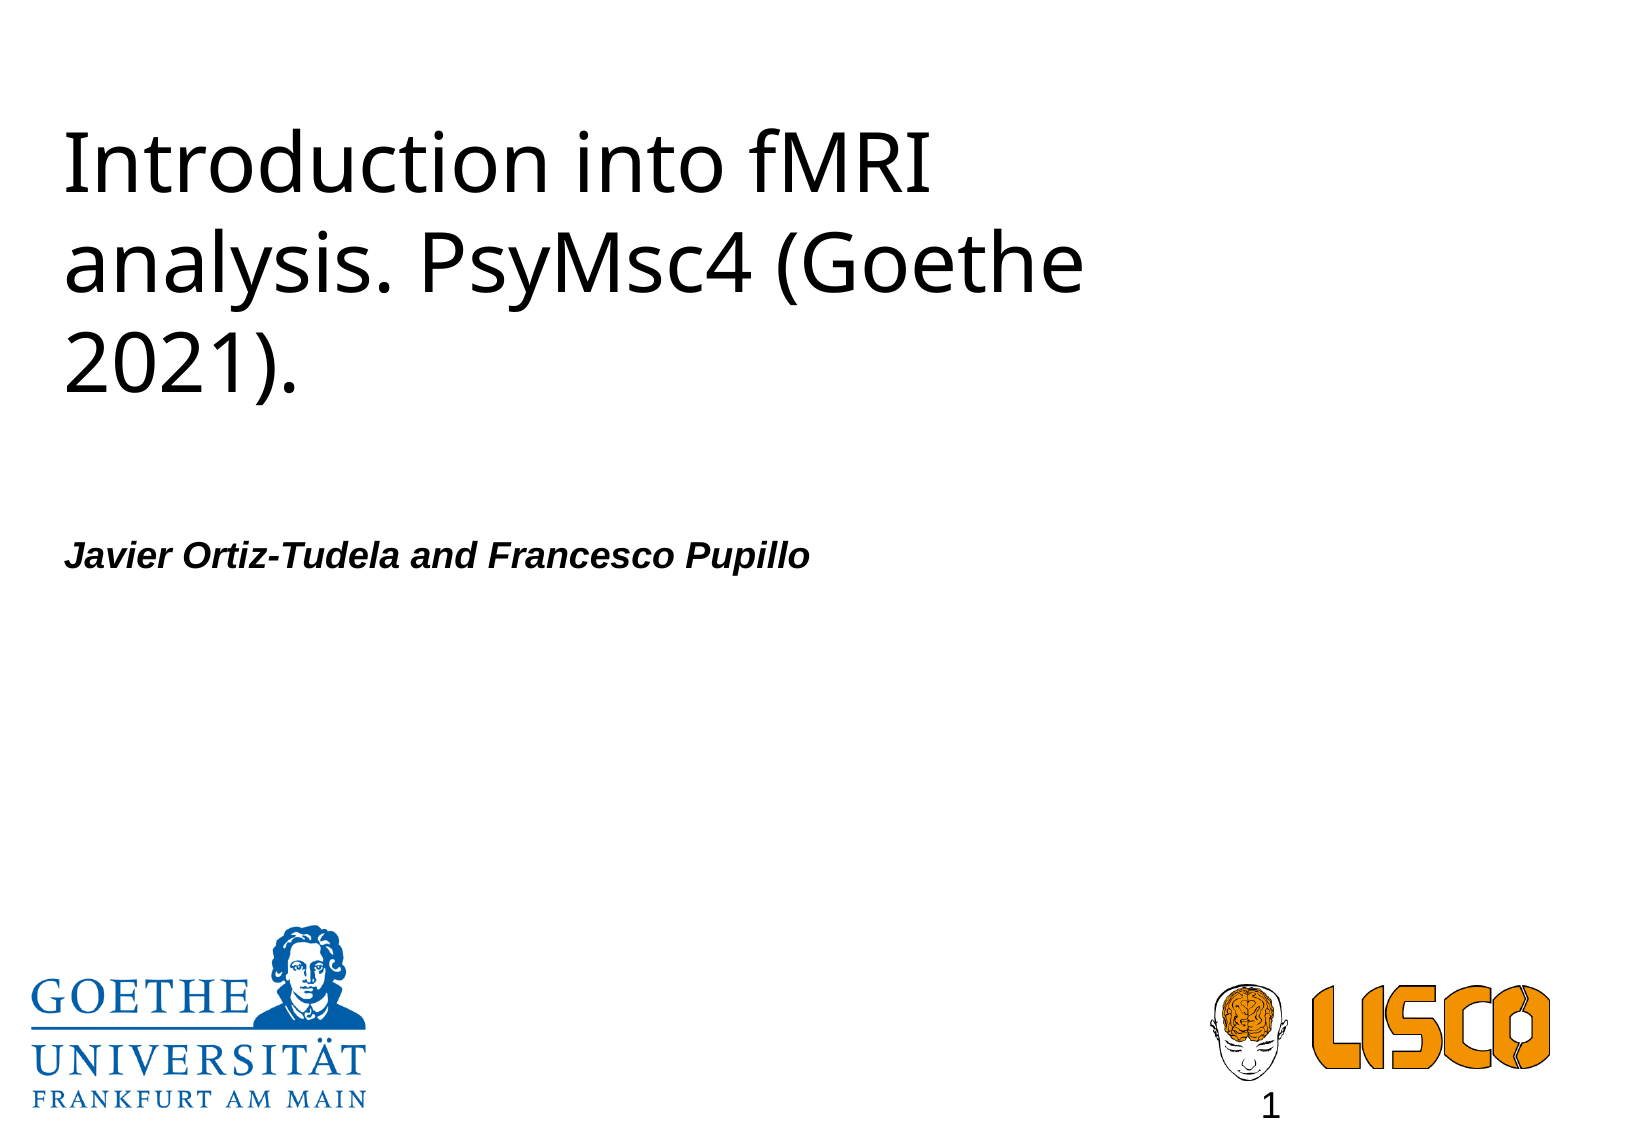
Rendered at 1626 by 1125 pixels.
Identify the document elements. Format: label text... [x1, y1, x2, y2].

text_box <number> [1246, 1073, 1623, 1112]
text_box Javier Ortiz-Tudela and Francesco Pupillo [49, 524, 1549, 591]
picture [1210, 984, 1288, 1081]
picture [31, 925, 366, 1108]
picture [1312, 985, 1550, 1069]
text_box Introduction into fMRI analysis. PsyMsc4 (Goethe 2021). [49, 102, 1272, 441]
